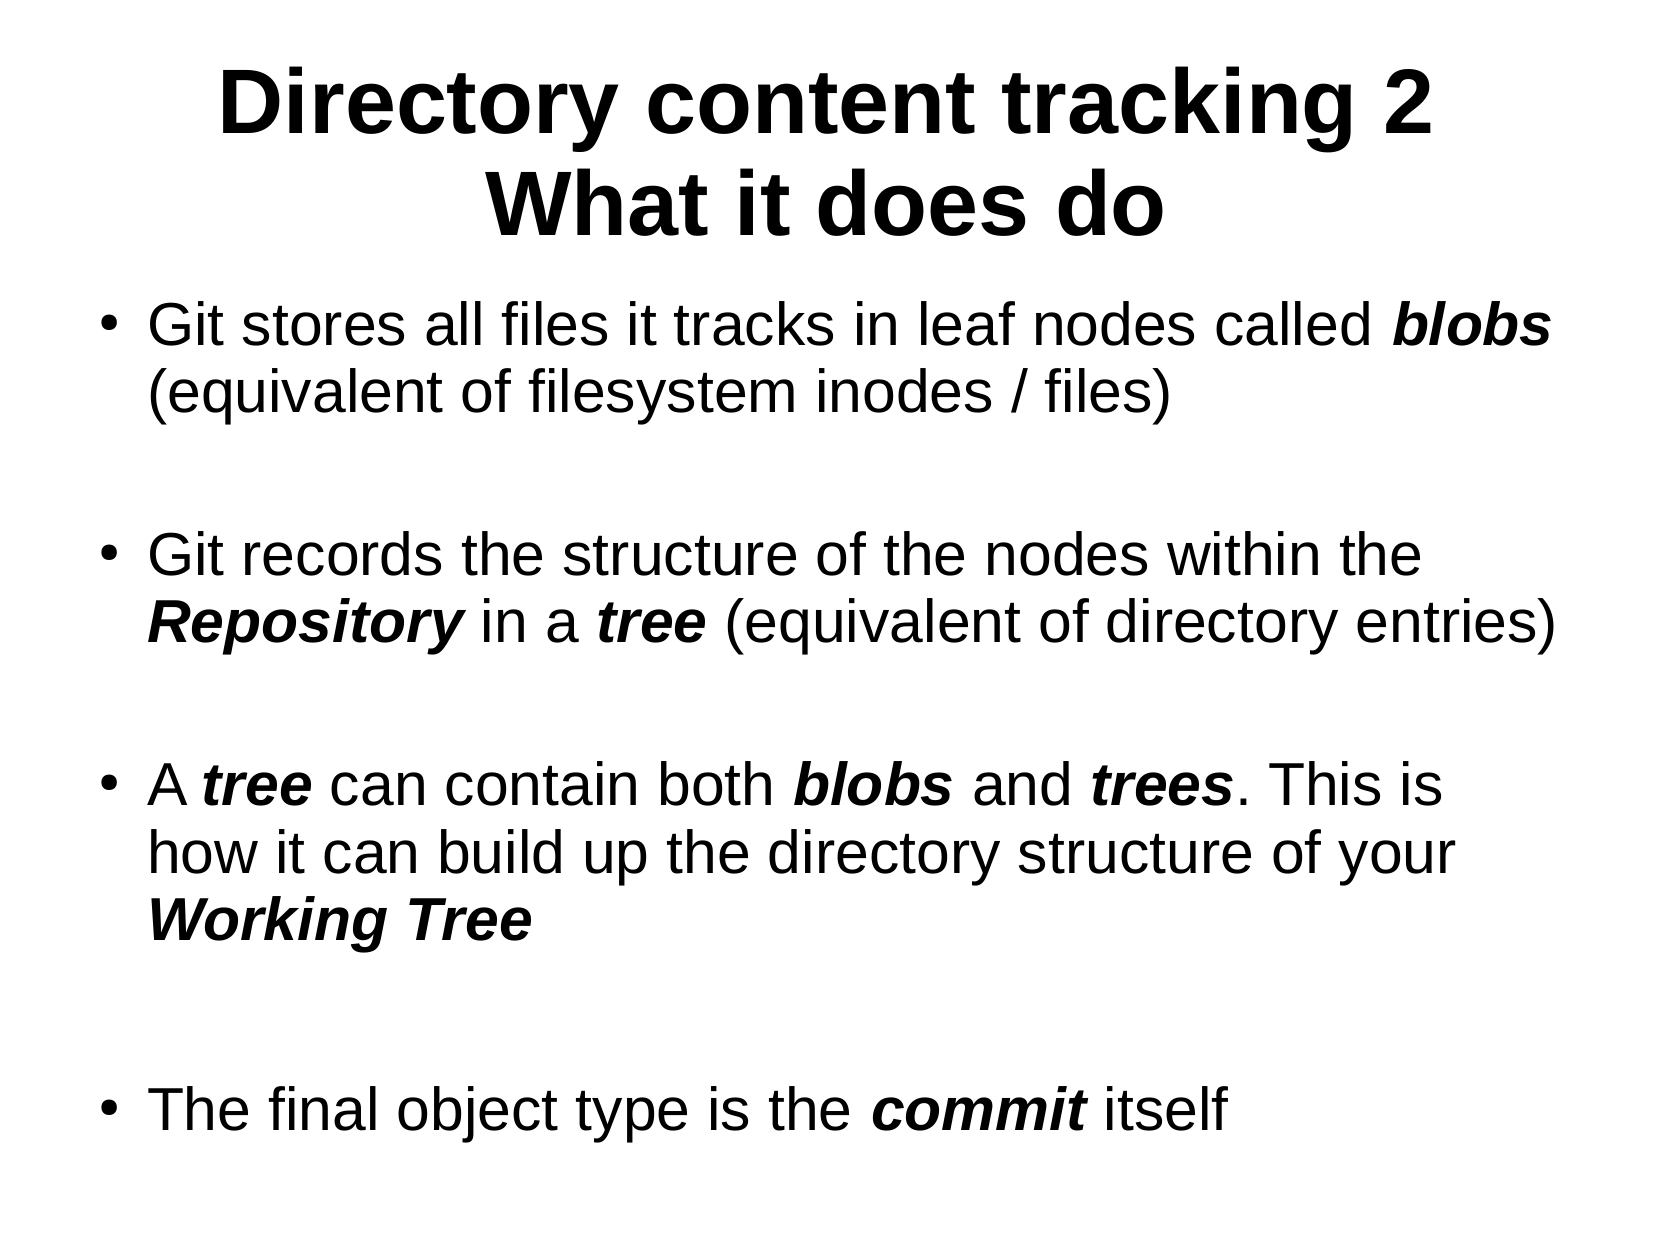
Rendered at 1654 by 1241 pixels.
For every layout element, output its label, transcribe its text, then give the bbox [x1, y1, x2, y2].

list Git stores all files it tracks in leaf nodes called blobs (equivalent of filesystem inodes / files) Git records the structure of the nodes within the Repository in a tree (equivalent of directory entries) A tree can contain both blobs and trees. This is how it can build up the directory structure of your Working Tree The final object type is the commit itself [82, 290, 1571, 1146]
title Directory content tracking 2 What it does do [82, 49, 1571, 257]
